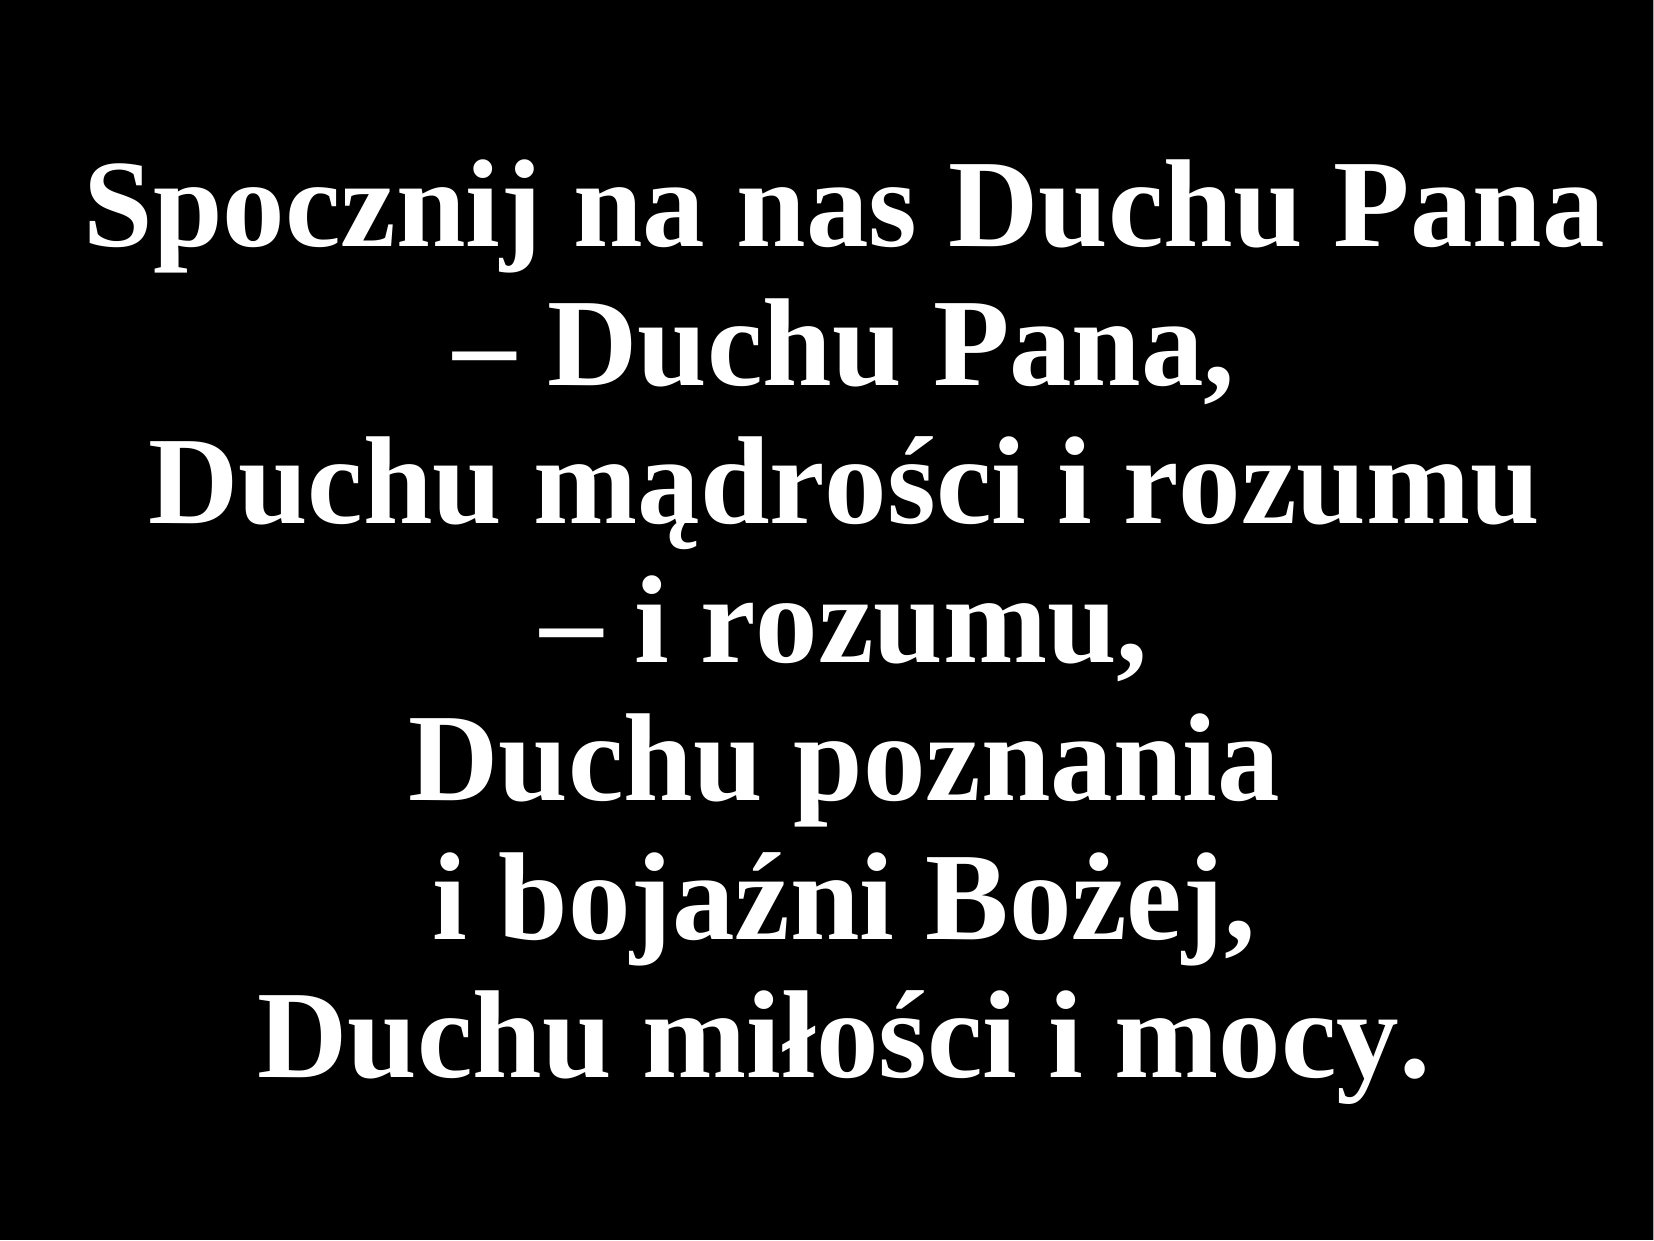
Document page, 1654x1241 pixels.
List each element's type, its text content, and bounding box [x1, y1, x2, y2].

subtitle Spocznij na nas Duchu Pana – Duchu Pana, Duchu mądrości i rozumu – i rozumu, Duchu poznania i bojaźni Bożej, Duchu miłości i mocy. [0, 0, 1654, 1241]
